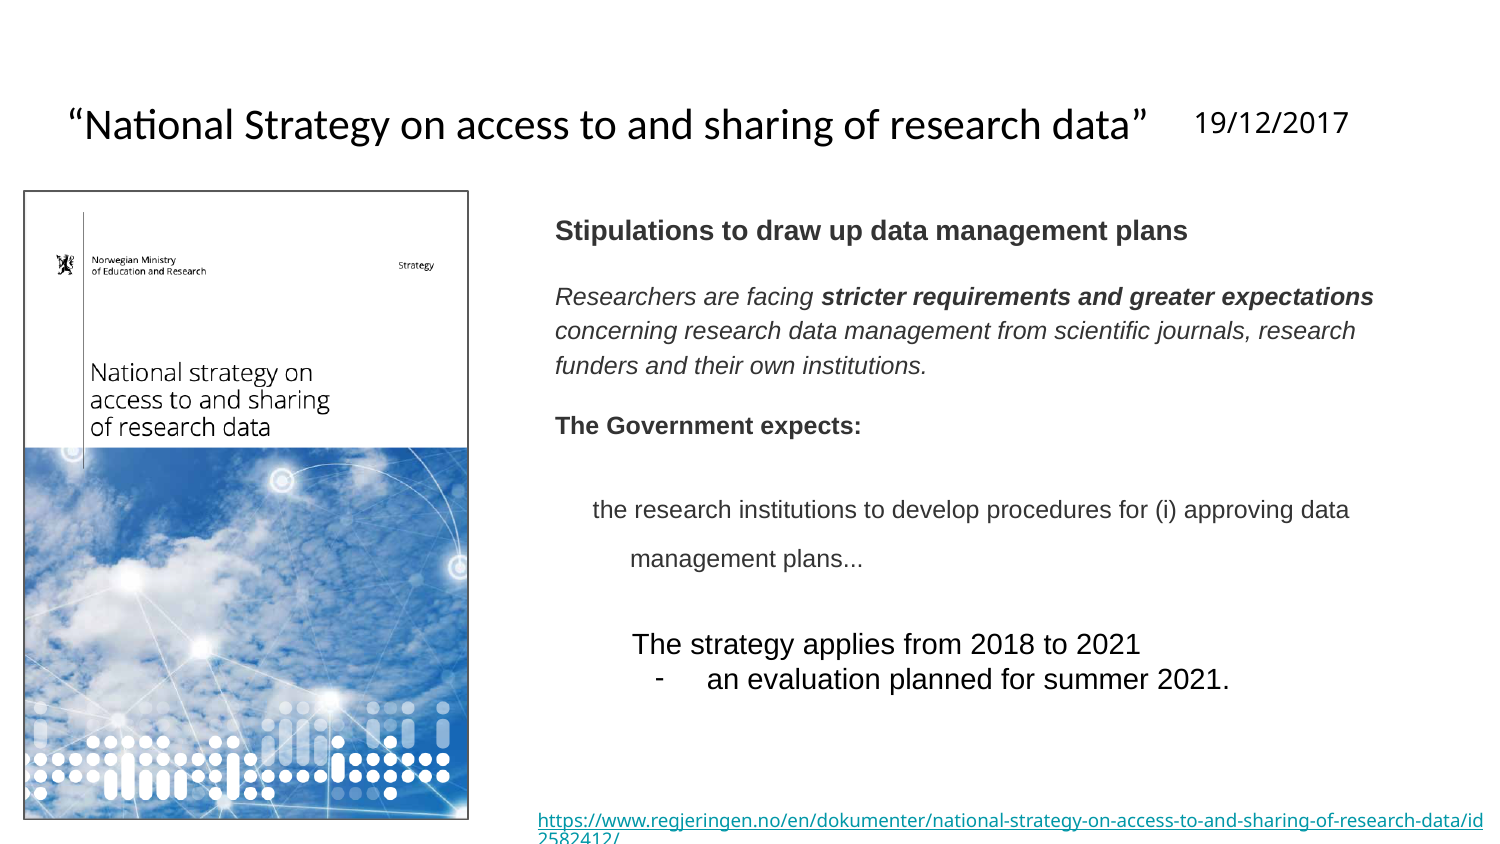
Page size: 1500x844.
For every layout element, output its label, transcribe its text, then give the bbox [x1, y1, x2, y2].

text_box Stipulations to draw up data management plans Researchers are facing stricter requirements and greater expectations concerning research data management from scientific journals, research funders and their own institutions. The Government expects: the research institutions to develop procedures for (i) approving data management plans... [540, 191, 1441, 652]
title “National Strategy on access to and sharing of research data” [51, 72, 1449, 167]
text_box 19/12/2017 [1182, 98, 1389, 142]
picture [24, 191, 468, 819]
text_box The strategy applies from 2018 to 2021 an evaluation planned for summer 2021. [616, 610, 1389, 711]
text_box https://www.regjeringen.no/en/dokumenter/national-strategy-on-access-to-and-sharing-of-research-data/id2582412/ [526, 802, 1495, 836]
